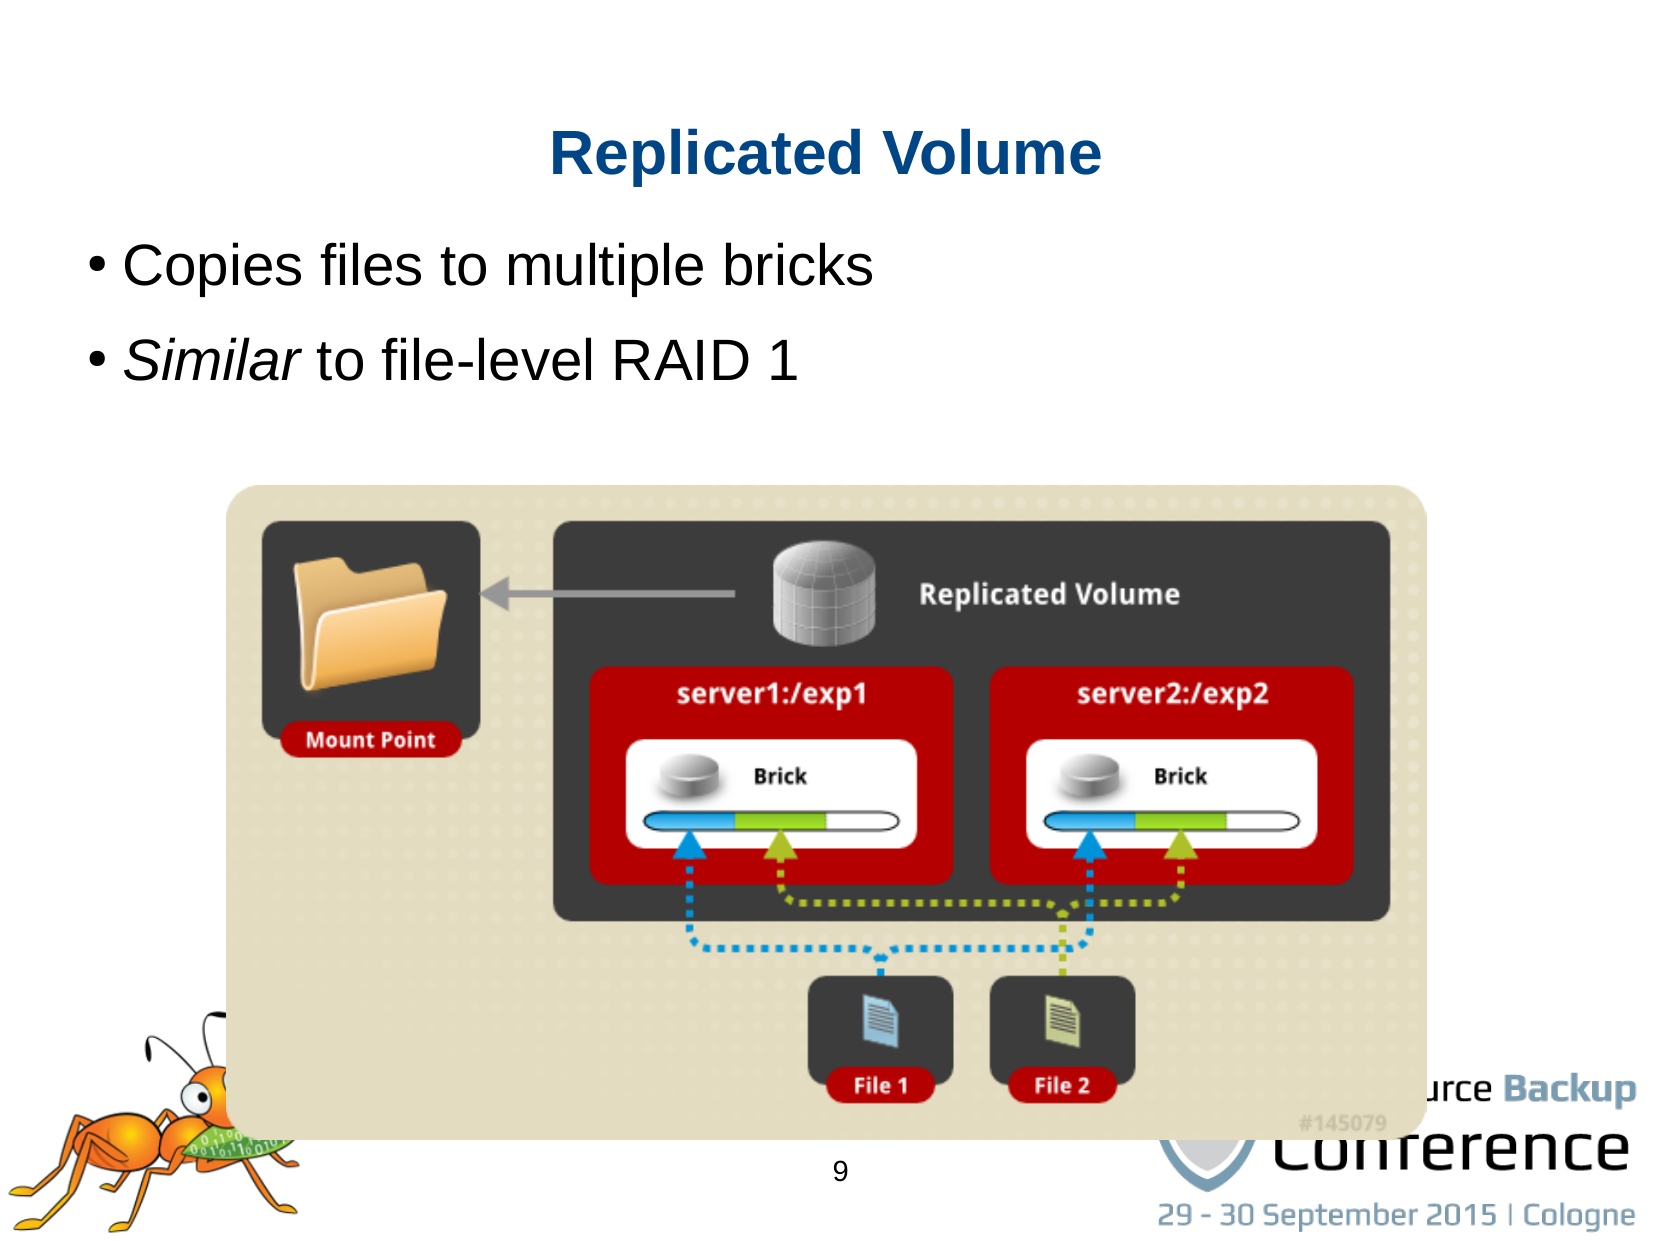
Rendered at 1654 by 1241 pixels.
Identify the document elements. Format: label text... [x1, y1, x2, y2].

list Copies files to multiple bricks Similar to file-level RAID 1 [86, 232, 1576, 1111]
title Replicated Volume [82, 49, 1571, 257]
picture [5, 485, 1654, 1241]
